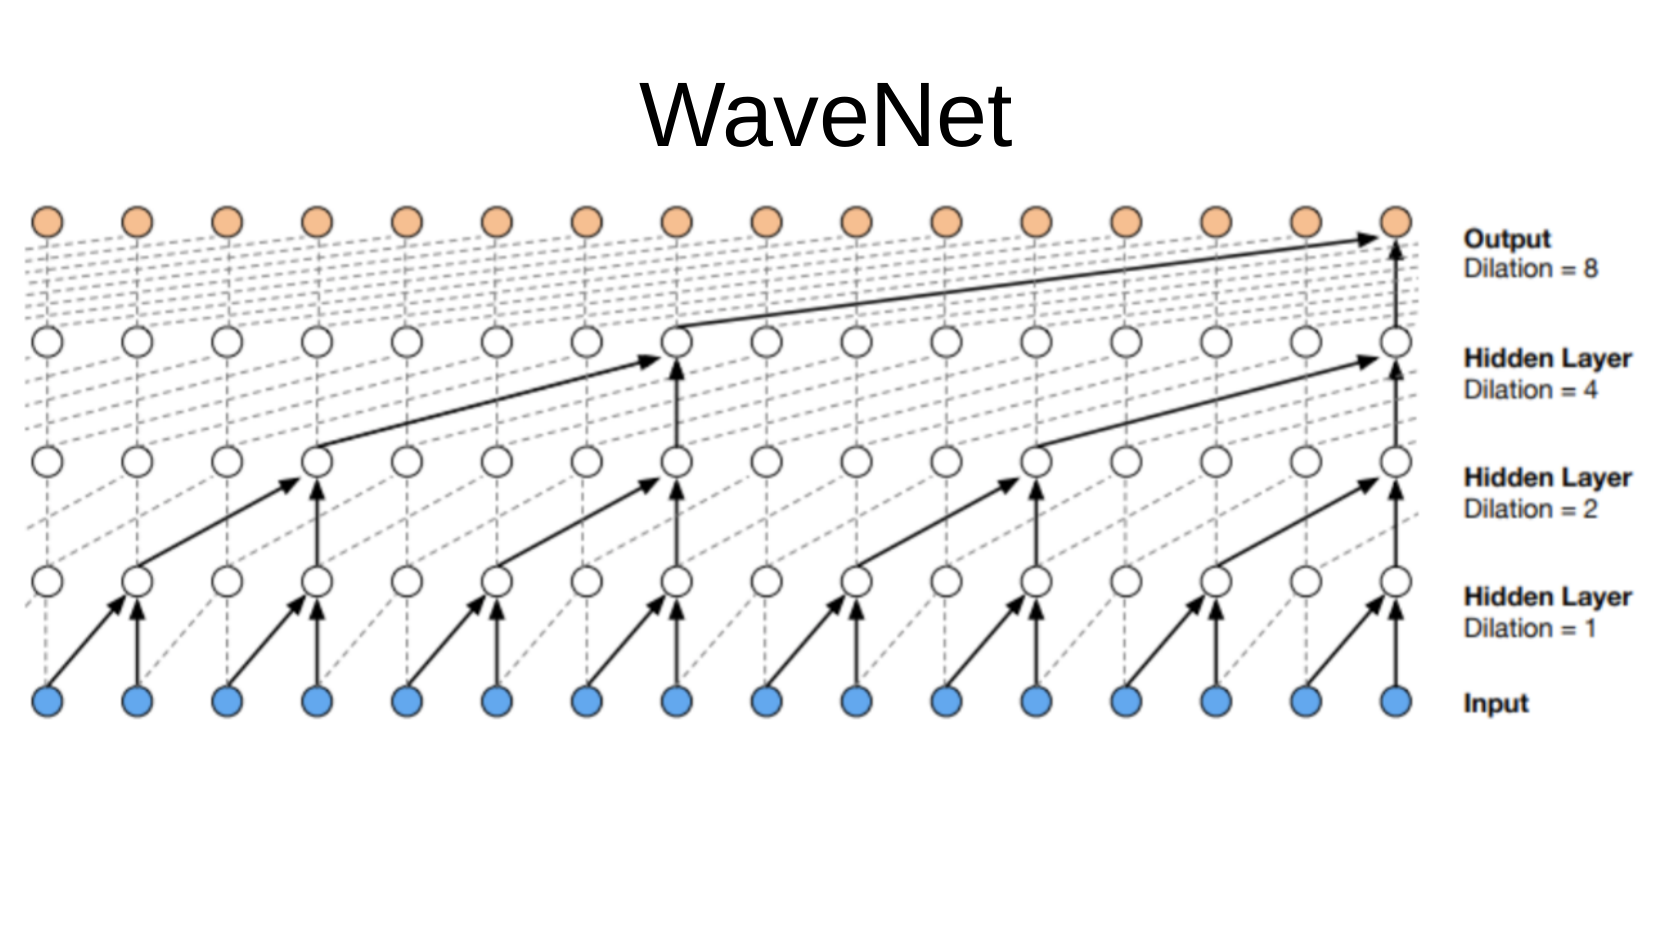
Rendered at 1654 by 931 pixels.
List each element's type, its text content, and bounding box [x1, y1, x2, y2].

picture [0, 173, 1654, 757]
title WaveNet [82, 37, 1571, 173]
